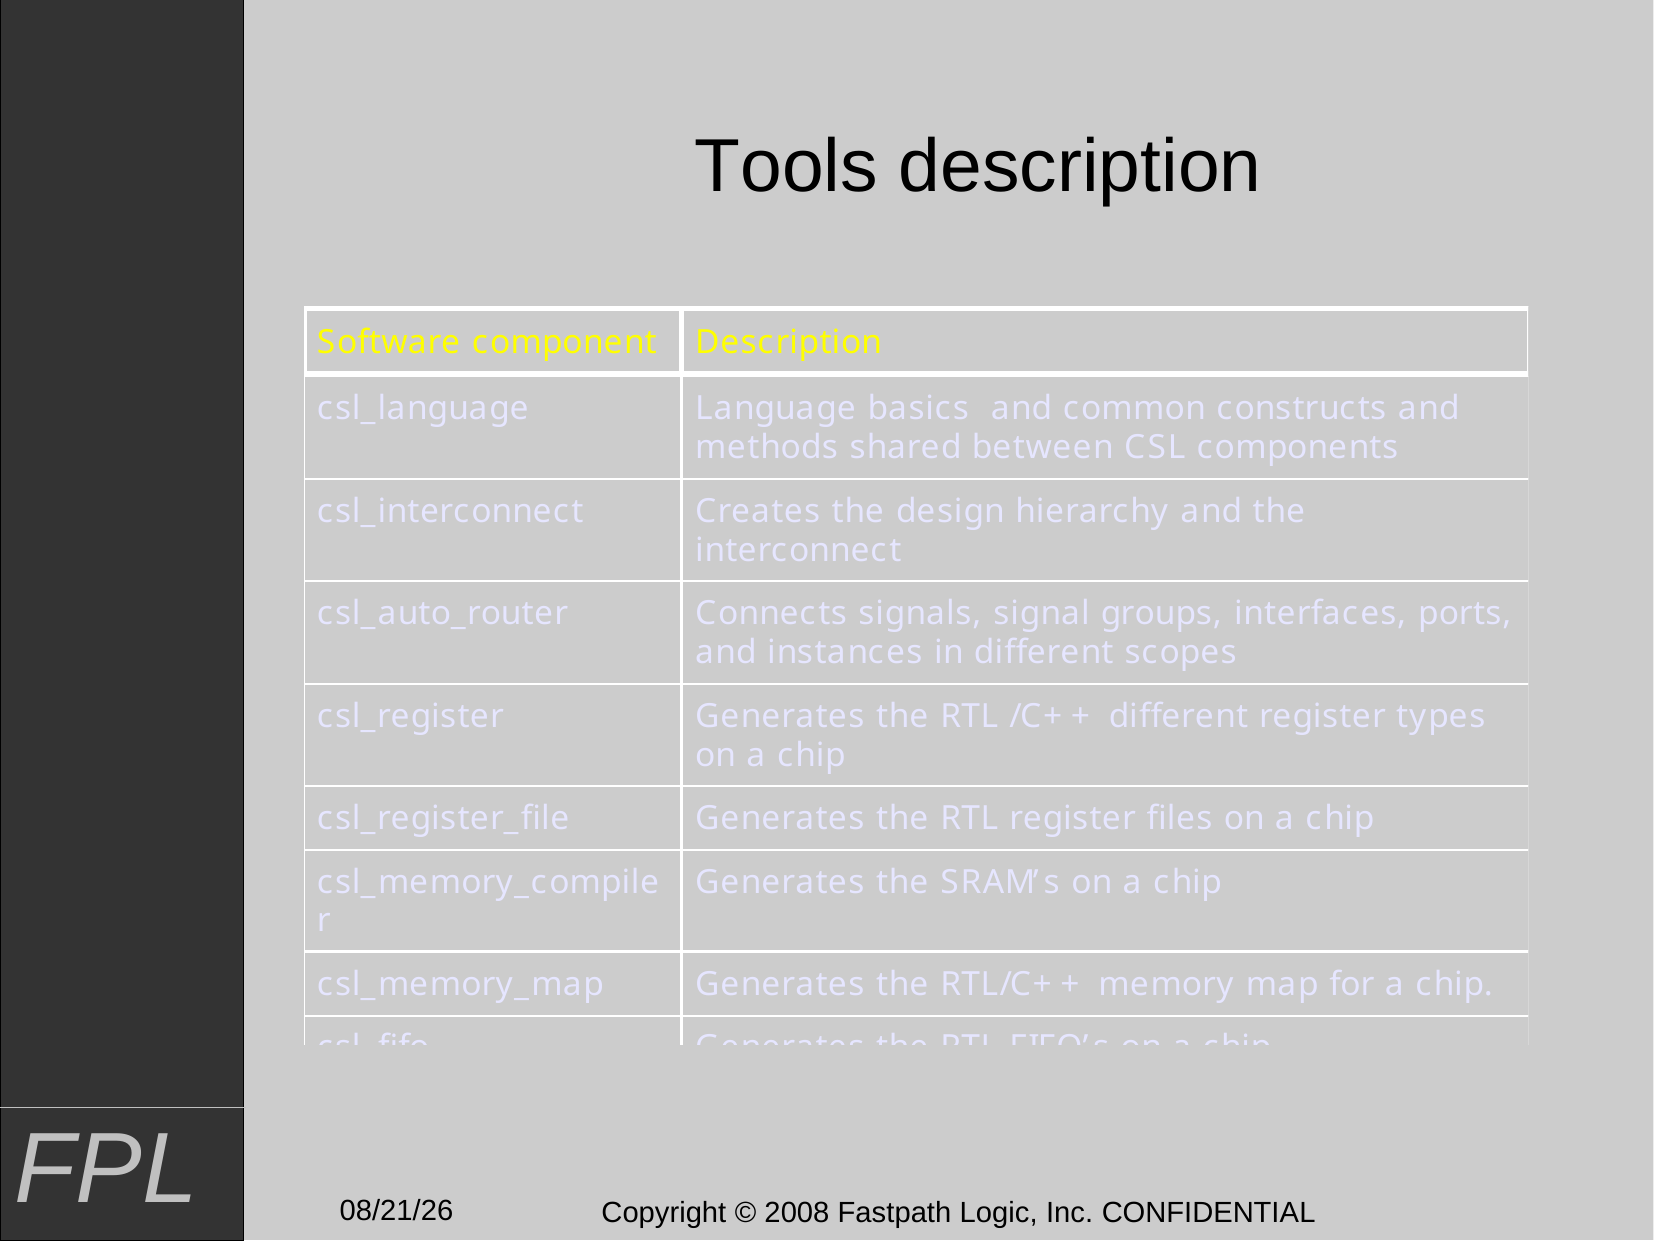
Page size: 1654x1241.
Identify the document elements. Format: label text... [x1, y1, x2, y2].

title Tools description [427, 57, 1530, 274]
chart [304, 305, 1529, 1045]
